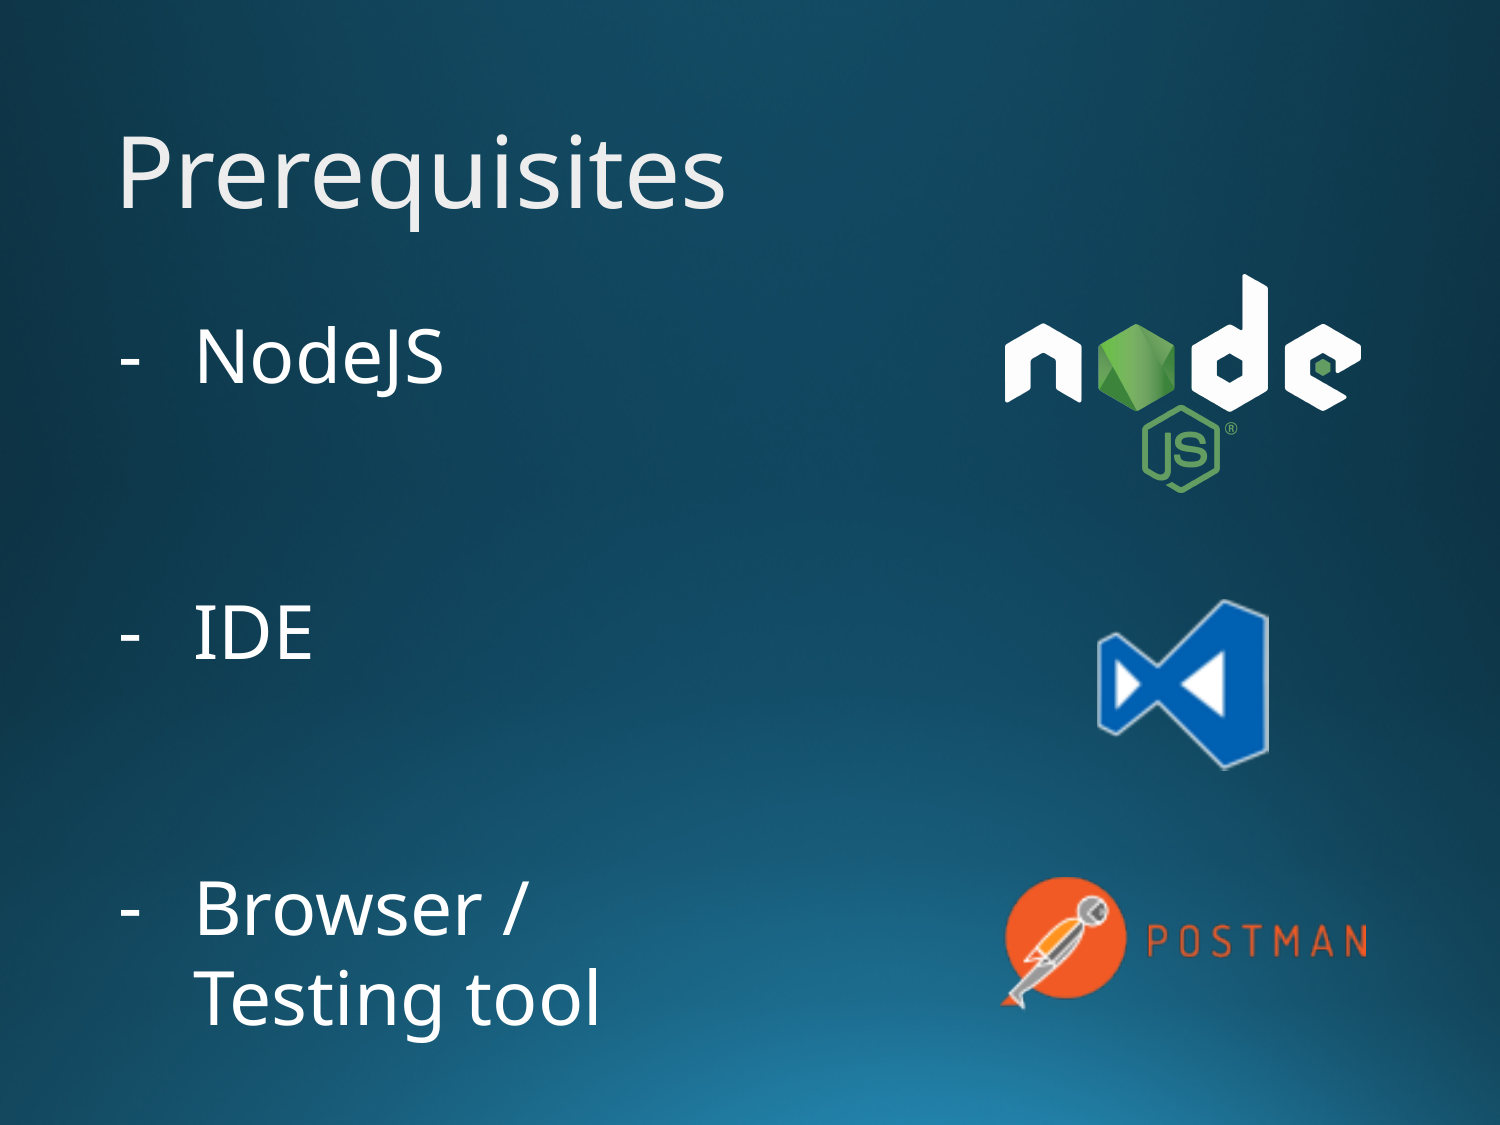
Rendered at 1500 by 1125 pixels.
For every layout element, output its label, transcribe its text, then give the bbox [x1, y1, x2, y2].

title Prerequisites [103, 59, 1397, 278]
text_box IDE [103, 569, 639, 769]
text_box NodeJS [103, 293, 639, 493]
picture [0, 0, 1500, 1125]
text_box Browser / Testing tool [103, 844, 639, 1044]
